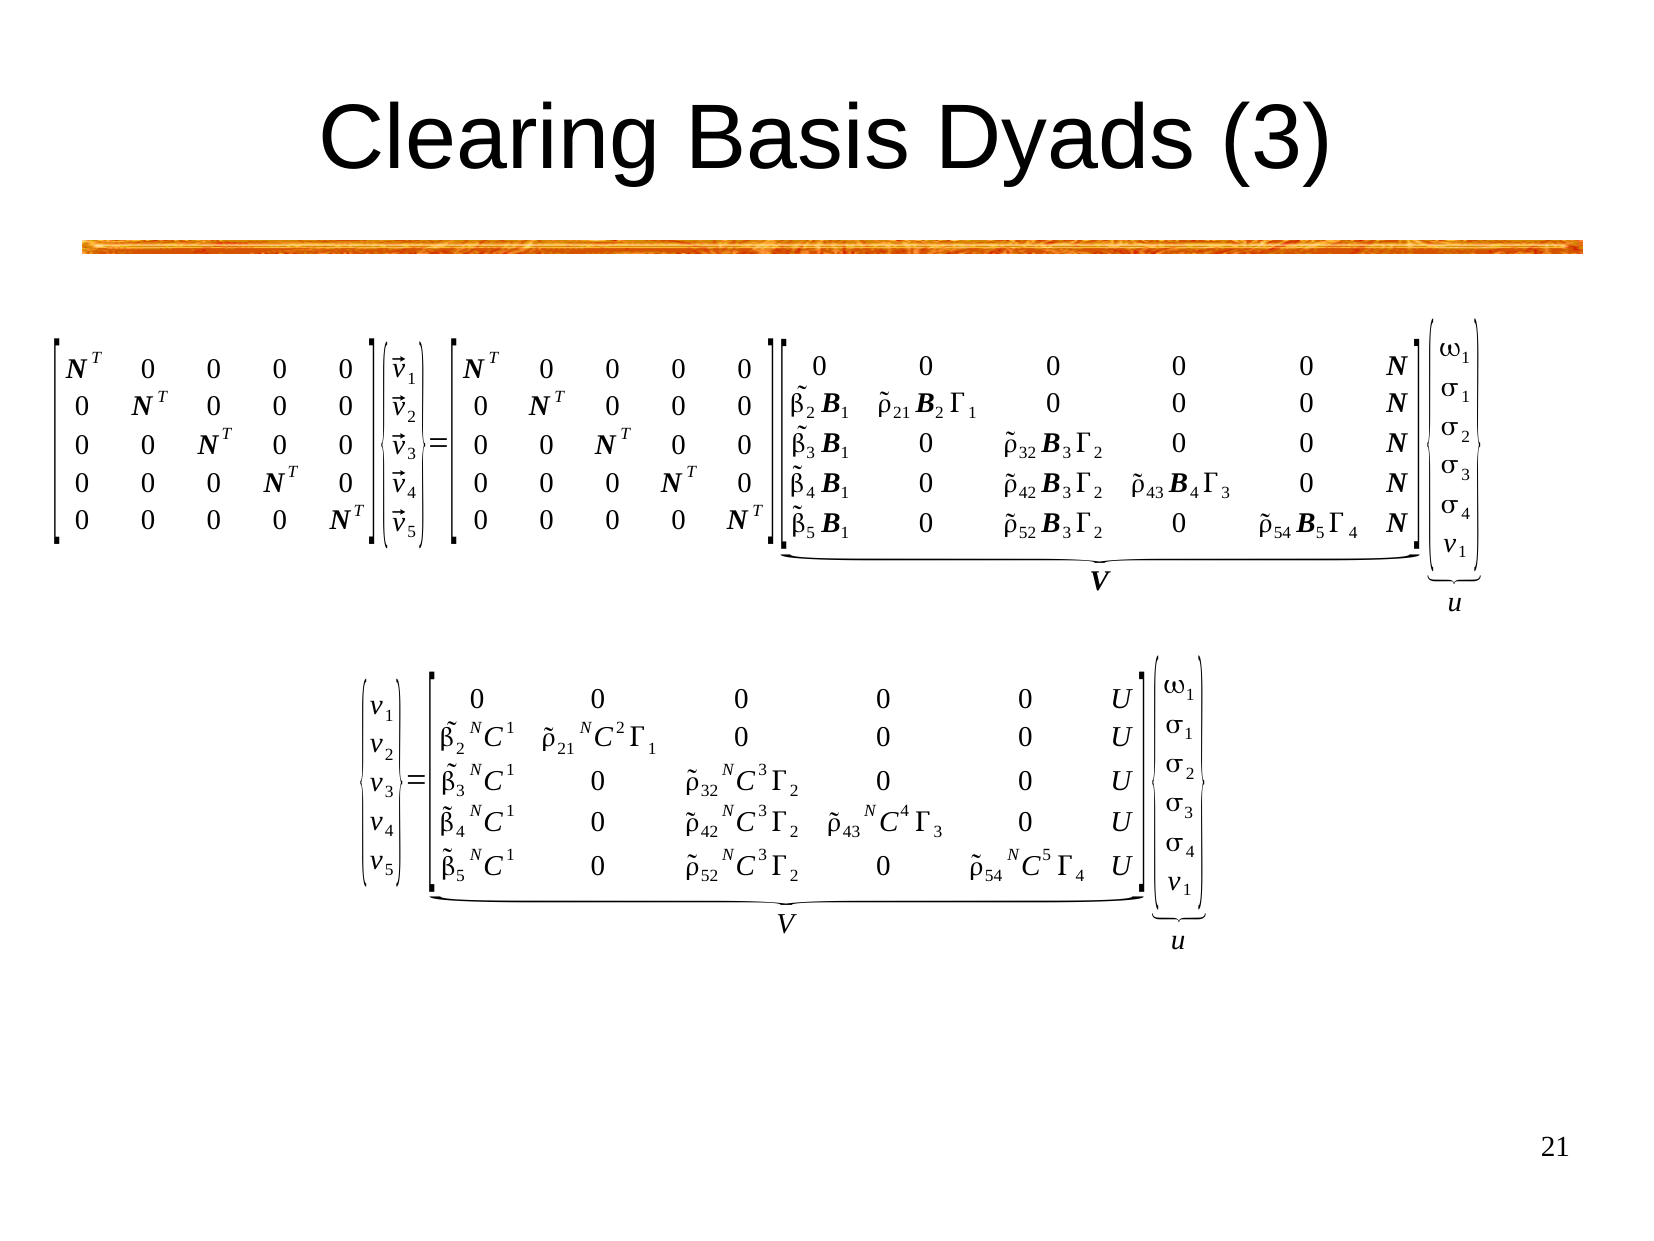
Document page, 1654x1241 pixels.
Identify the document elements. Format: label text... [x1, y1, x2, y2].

picture [82, 240, 1583, 254]
chart [46, 316, 1491, 618]
chart [353, 653, 1215, 957]
title Clearing Basis Dyads (3) [82, 49, 1571, 226]
